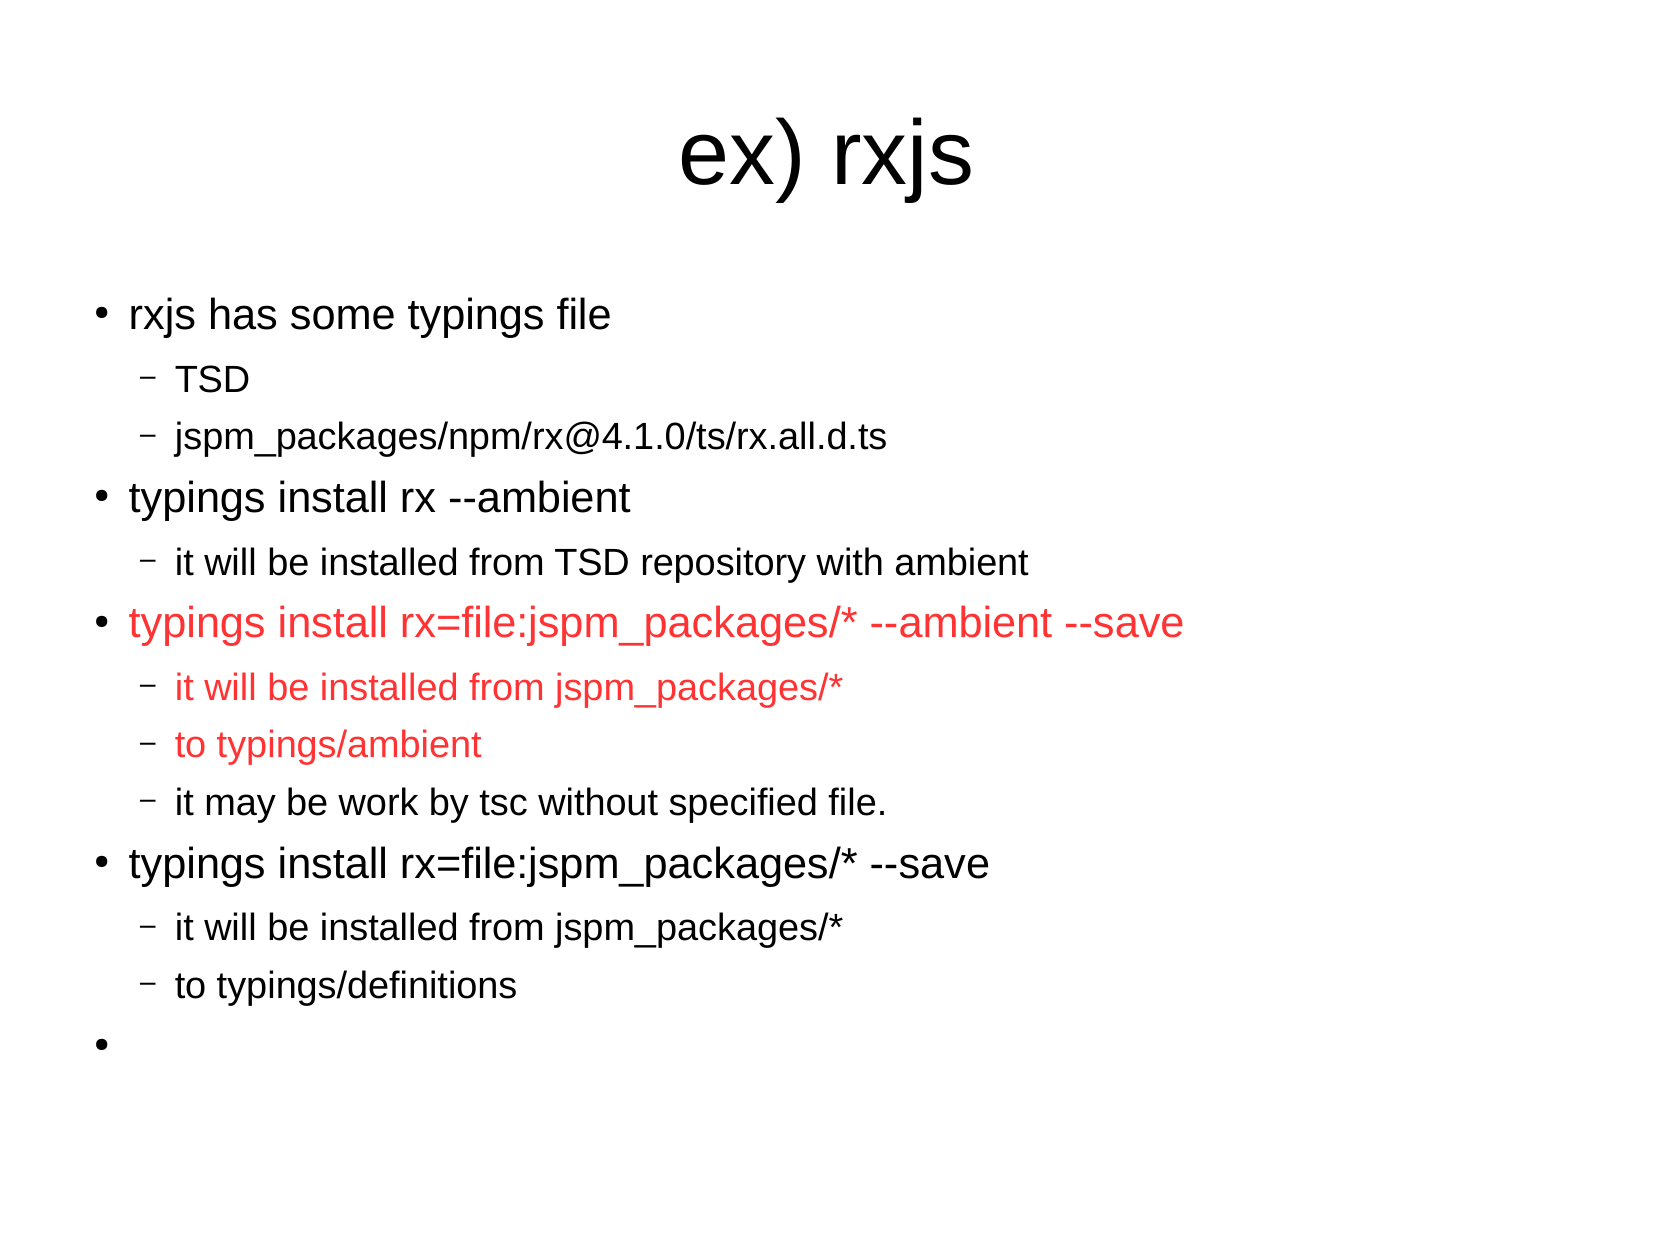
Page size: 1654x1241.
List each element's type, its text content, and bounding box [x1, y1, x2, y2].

title ex) rxjs [82, 49, 1571, 257]
list rxjs has some typings file TSD jspm_packages/npm/rx@4.1.0/ts/rx.all.d.ts typings install rx --ambient it will be installed from TSD repository with ambient typings install rx=file:jspm_packages/* --ambient --save it will be installed from jspm_packages/* to typings/ambient it may be work by tsc without specified file. typings install rx=file:jspm_packages/* --save it will be installed from jspm_packages/* to typings/definitions [82, 290, 1571, 1010]
